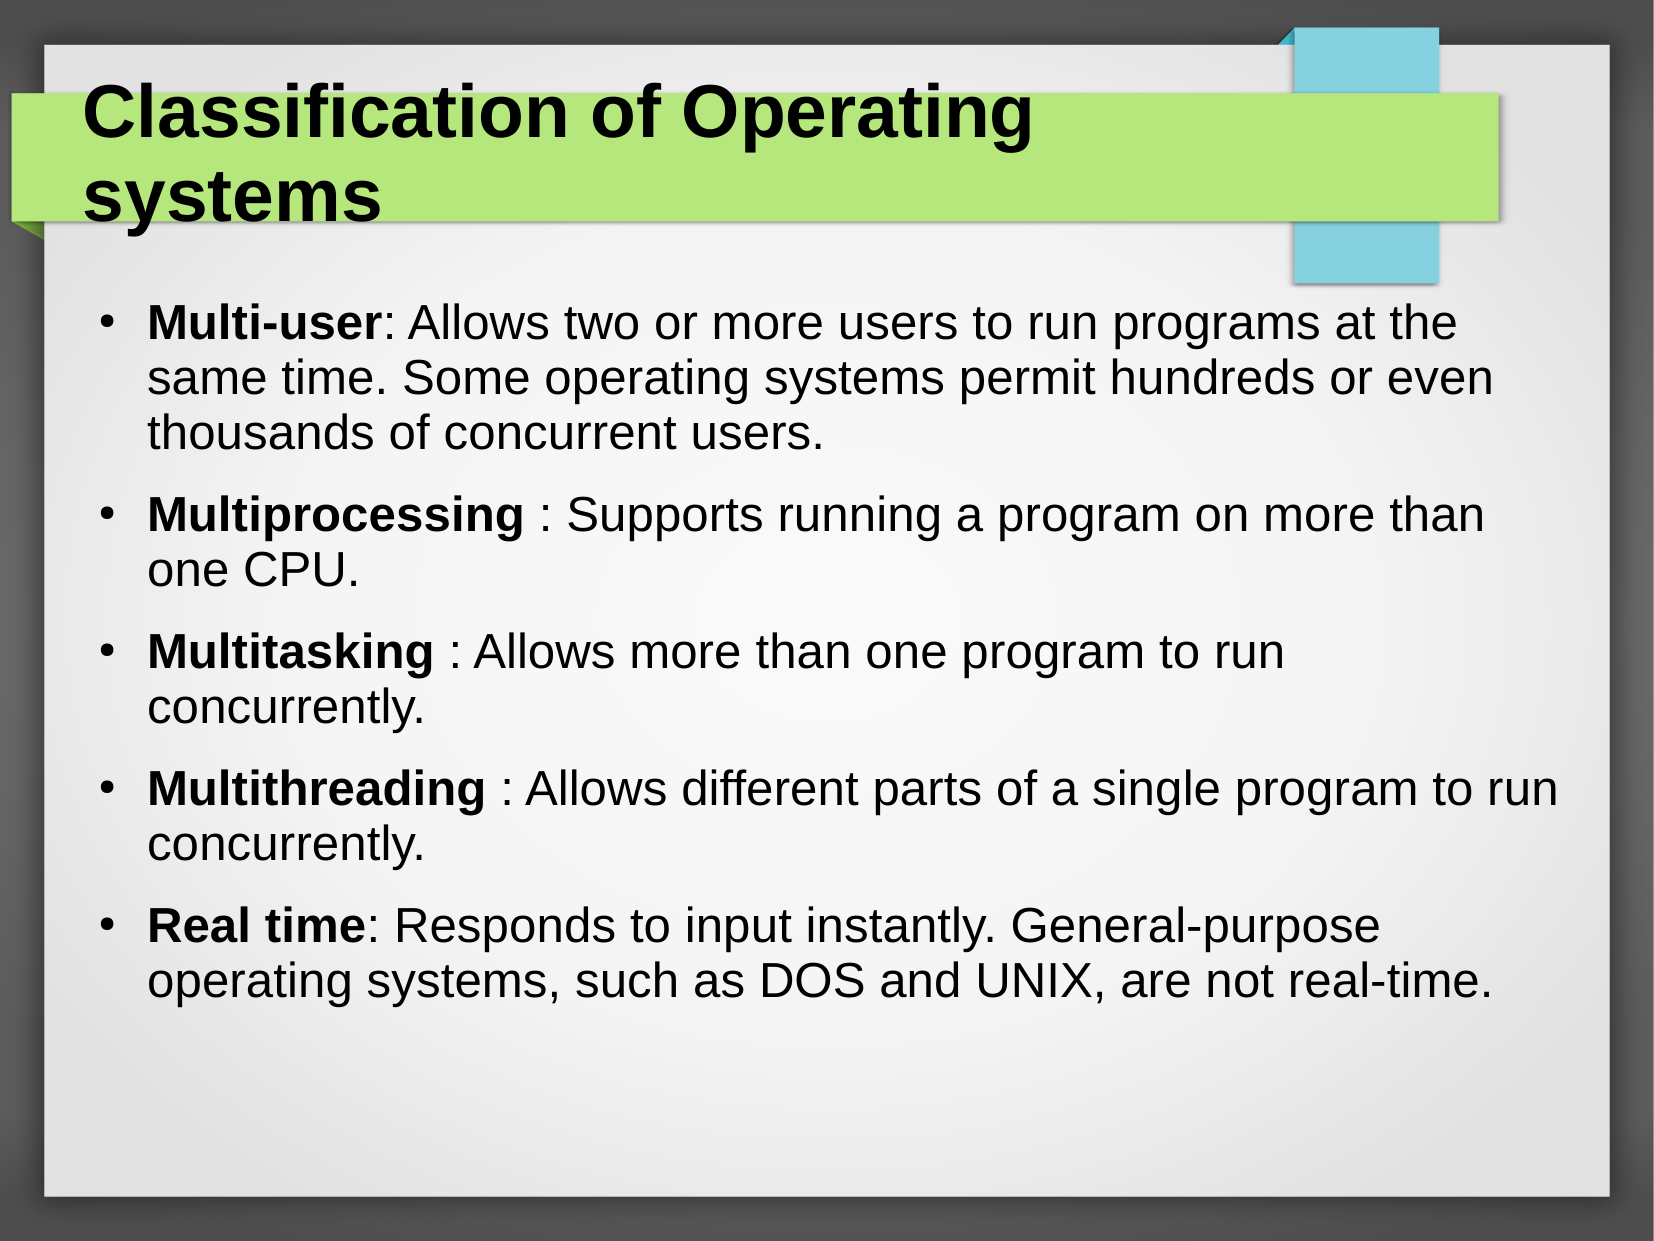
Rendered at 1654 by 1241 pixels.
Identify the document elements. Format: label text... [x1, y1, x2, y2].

picture [0, 0, 1654, 1241]
title Classification of Operating systems [82, 69, 1264, 238]
list Multi-user: Allows two or more users to run programs at the same time. Some operating systems permit hundreds or even thousands of concurrent users. Multiprocessing : Supports running a program on more than one CPU. Multitasking : Allows more than one program to run concurrently. Multithreading : Allows different parts of a single program to run concurrently. Real time: Responds to input instantly. General-purpose operating systems, such as DOS and UNIX, are not real-time. [82, 295, 1571, 1015]
